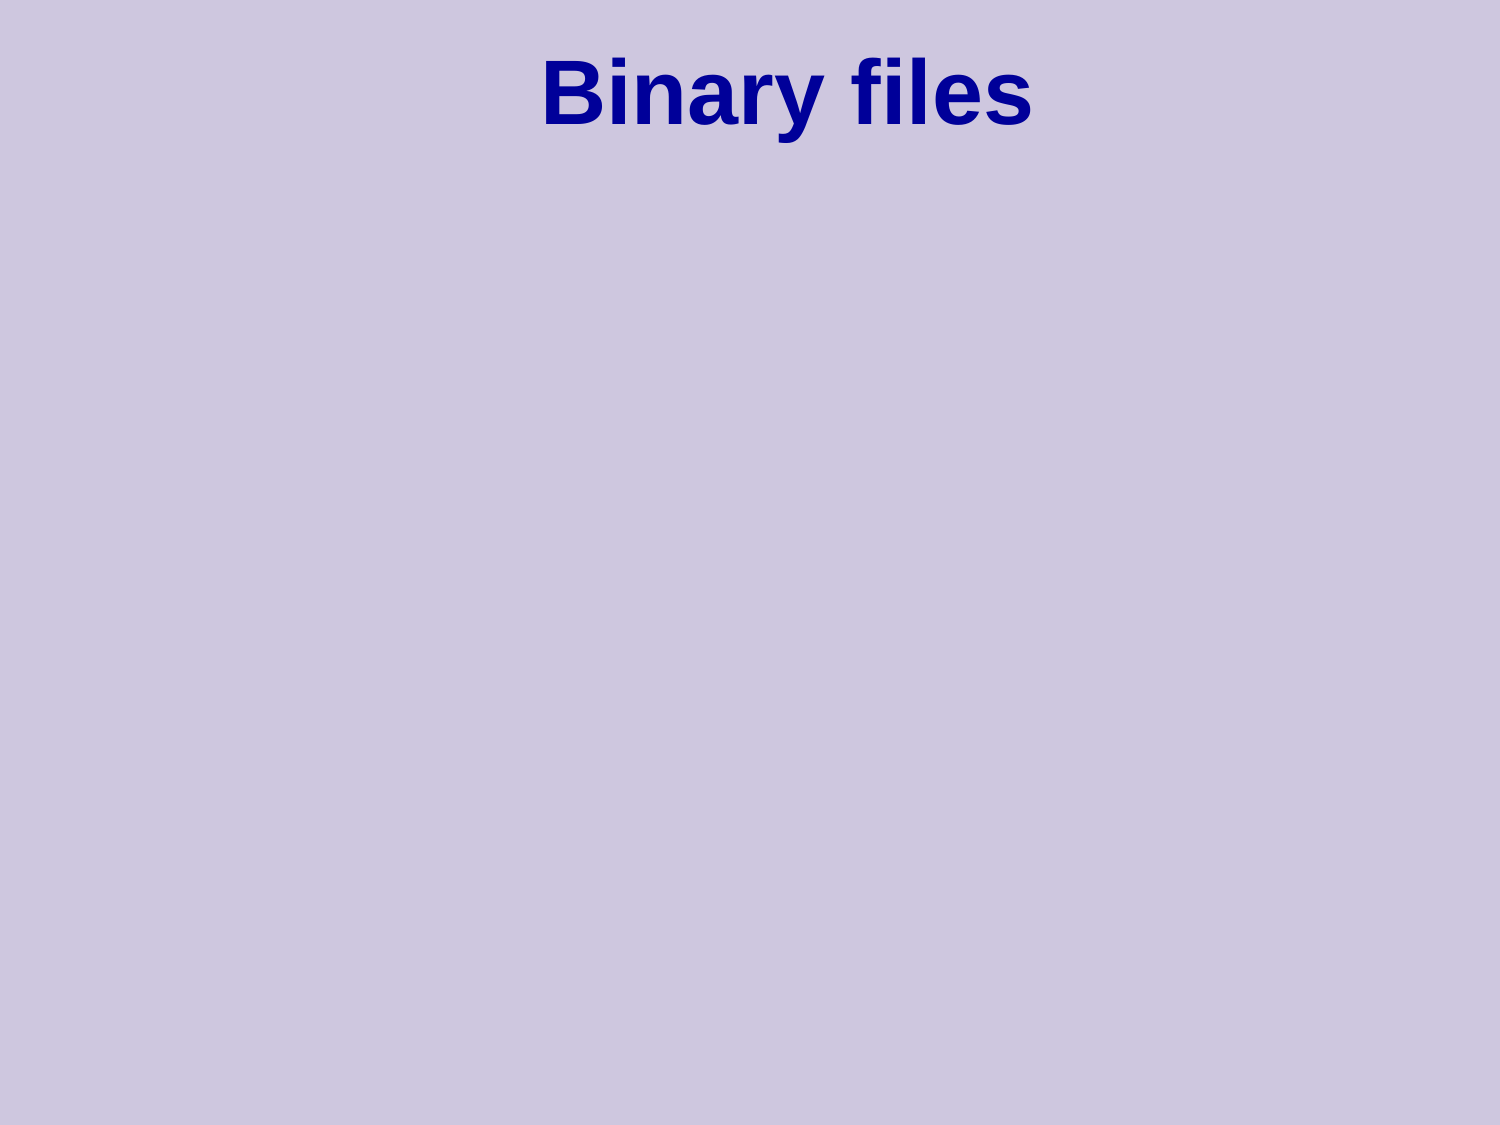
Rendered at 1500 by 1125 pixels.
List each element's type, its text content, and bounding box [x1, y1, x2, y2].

title Binary files [375, 0, 1200, 190]
